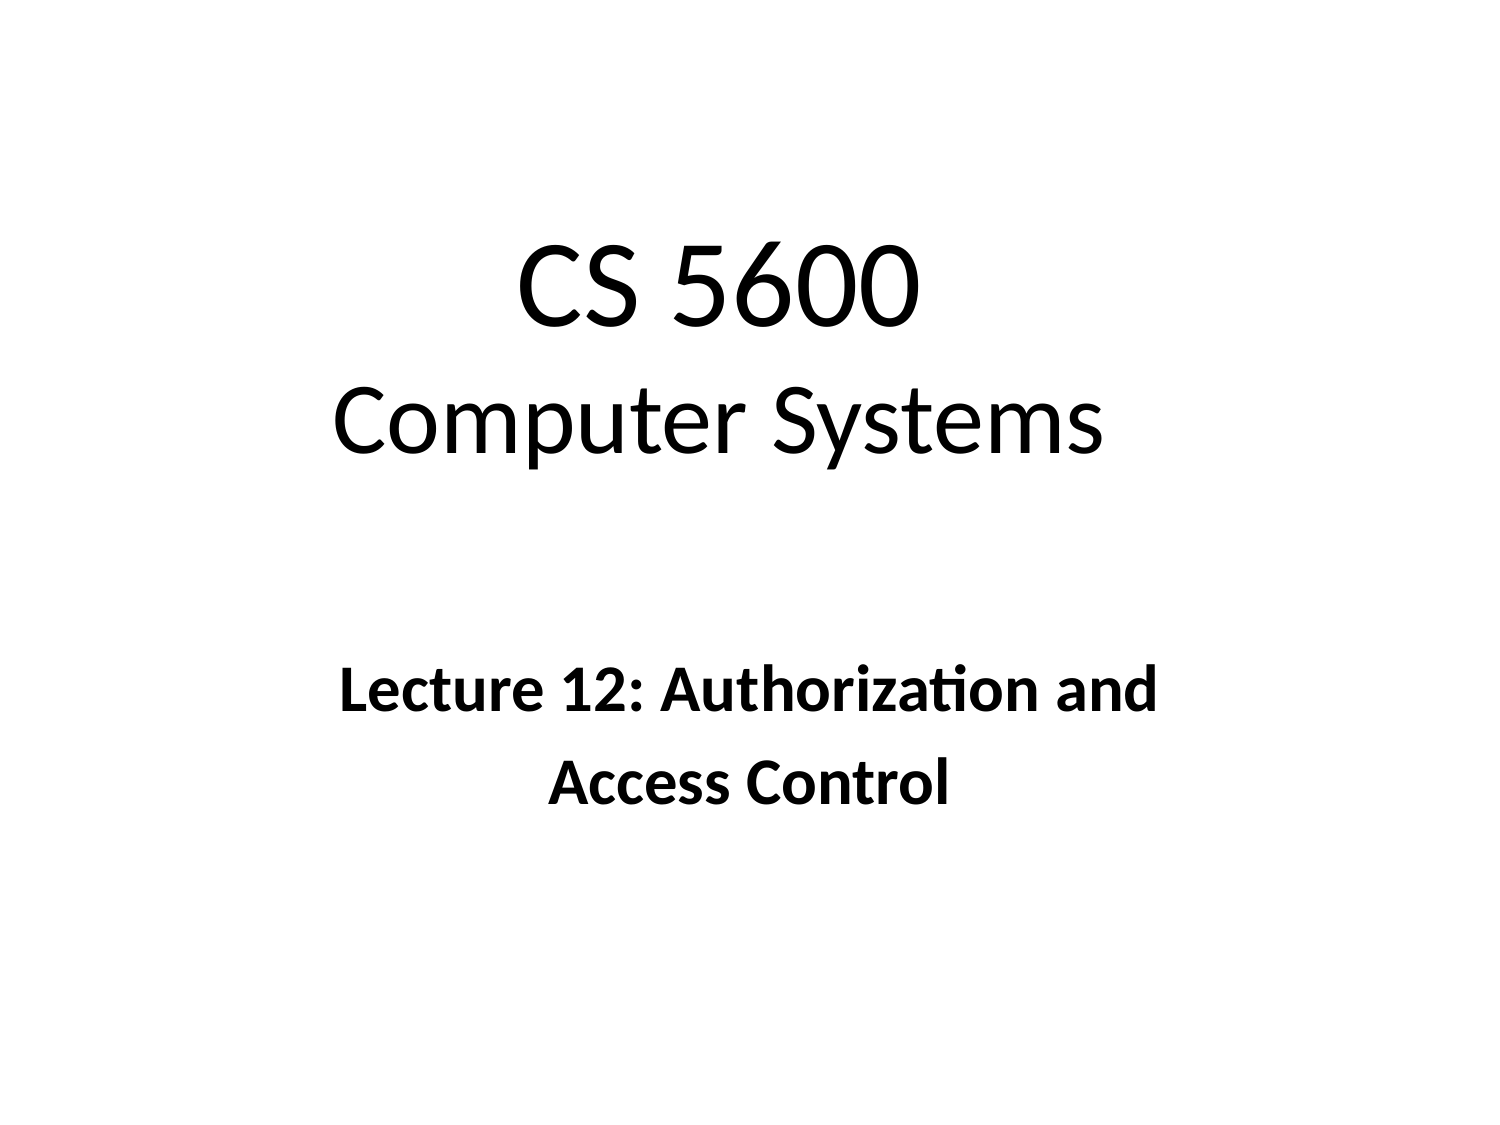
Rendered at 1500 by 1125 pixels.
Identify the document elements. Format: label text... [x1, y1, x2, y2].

title CS 5600 Computer Systems [112, 187, 1326, 488]
subtitle Lecture 12: Authorization and Access Control [225, 637, 1275, 925]
